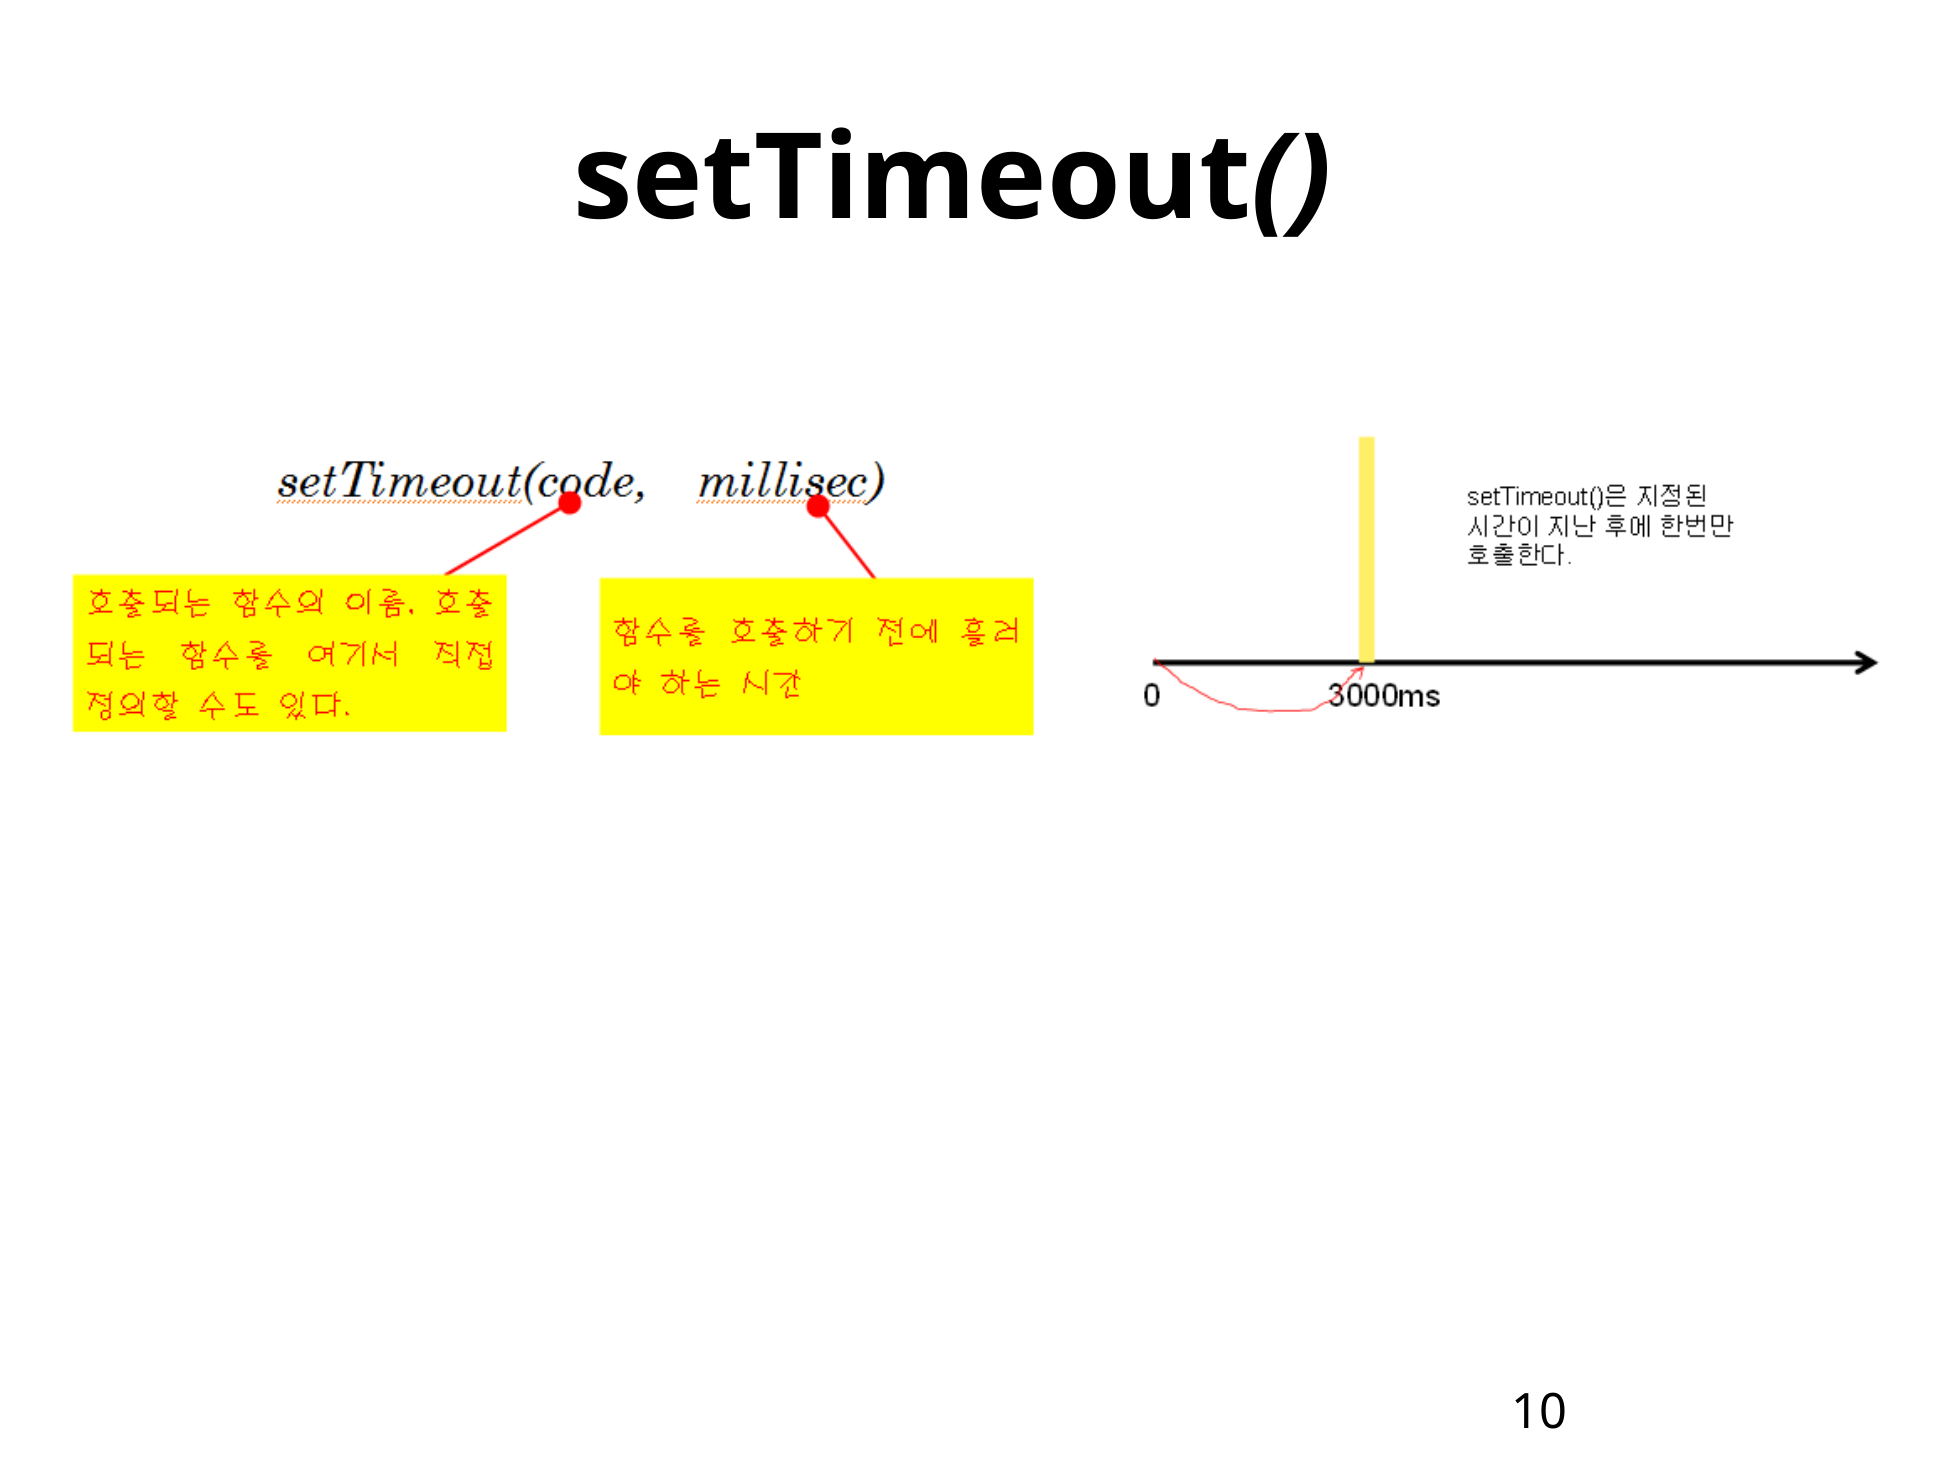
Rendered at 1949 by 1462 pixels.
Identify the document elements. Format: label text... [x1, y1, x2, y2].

picture [49, 381, 1888, 755]
slide_number <숫자> [1496, 1372, 1899, 1462]
title setTimeout() [156, 92, 1749, 255]
